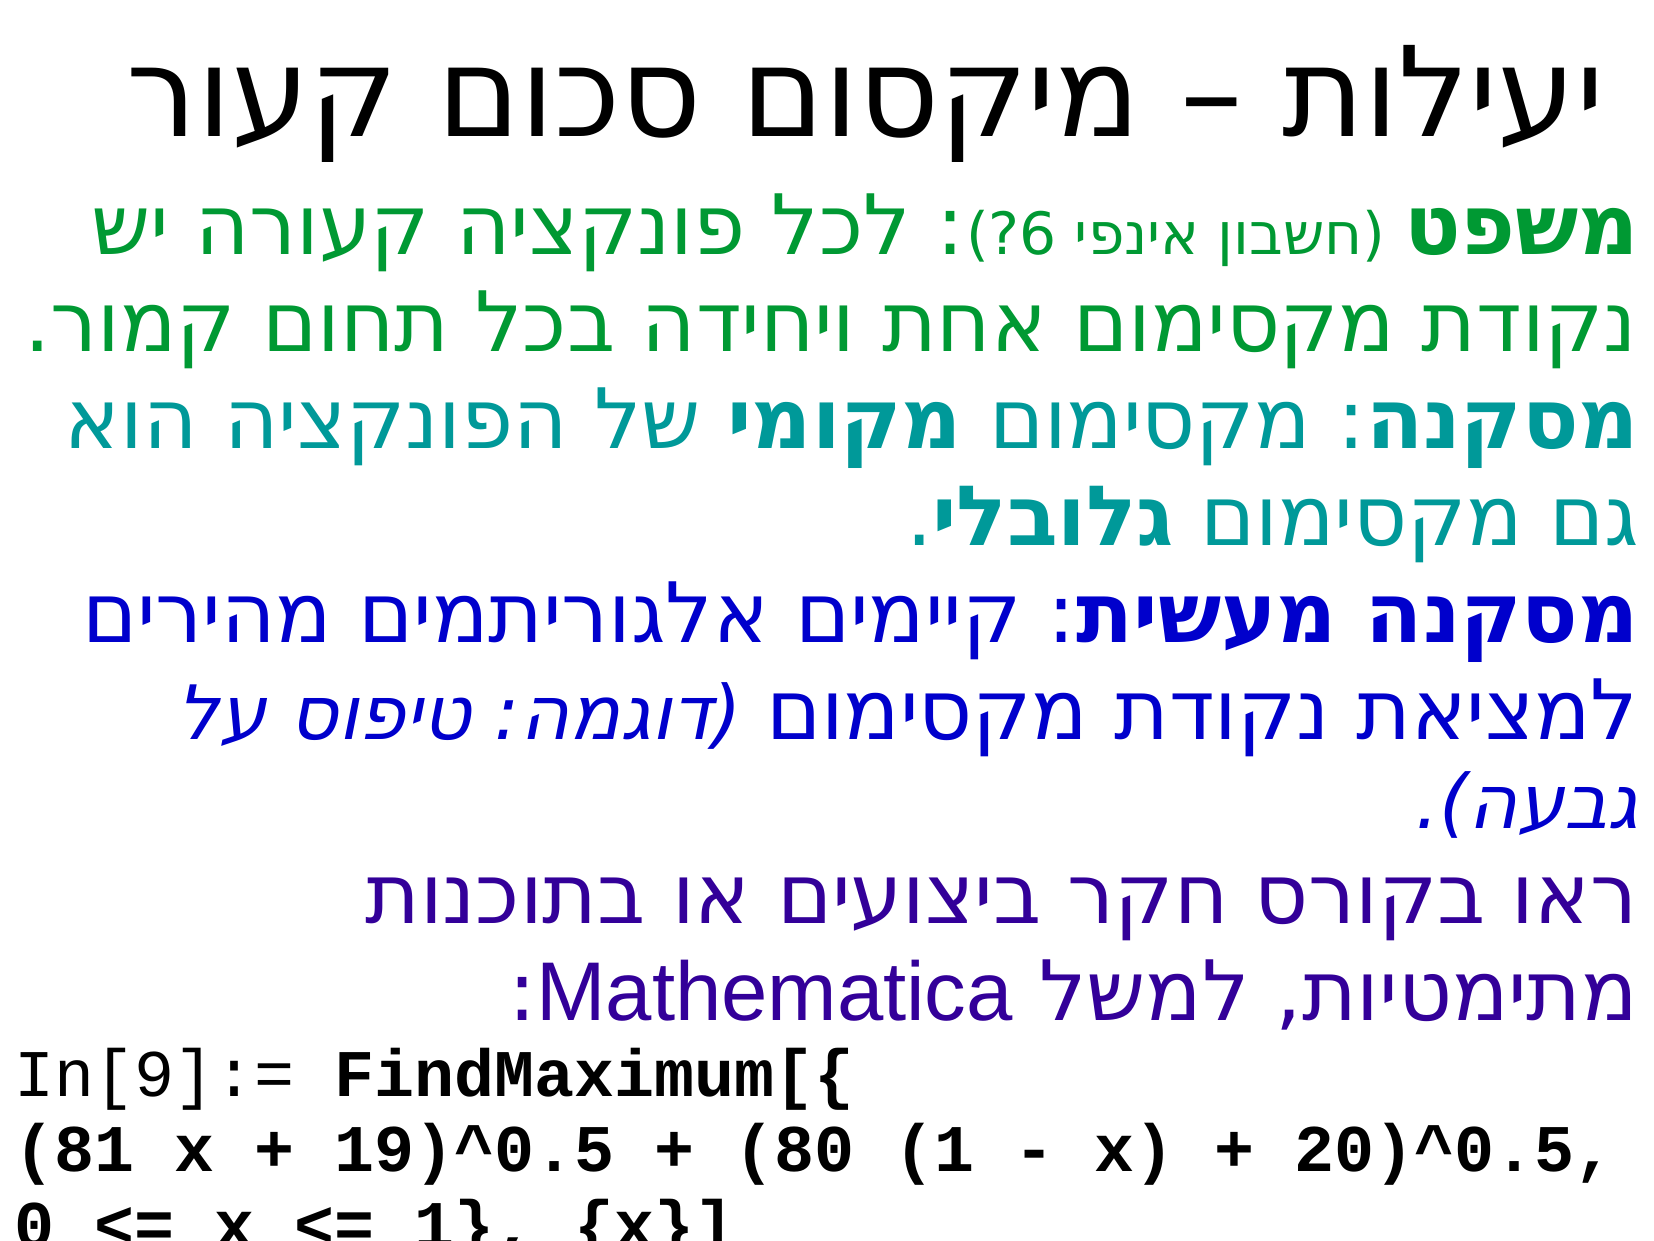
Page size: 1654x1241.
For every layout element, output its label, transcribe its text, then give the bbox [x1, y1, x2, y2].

title יעילות – מיקסום סכום קעור [30, 7, 1654, 166]
text_box משפט (חשבון אינפי 6?): לכל פונקציה קעורה יש נקודת מקסימום אחת ויחידה בכל תחום קמור. מסקנה: מקסימום מקומי של הפונקציה הוא גם מקסימום גלובלי. מסקנה מעשית: קיימים אלגוריתמים מהירים למציאת נקודת מקסימום (דוגמה: טיפוס על גבעה). ראו בקורס חקר ביצועים או בתוכנות מתימטיות, למשל Mathematica: In[9]:= FindMaximum[{ (81 x + 19)^0.5 + (80 (1 - x) + 20)^0.5, 0 <= x <= 1}, {x}] Out[9]= {15.4601, {x -> 0.512327}} [0, 169, 1654, 1228]
